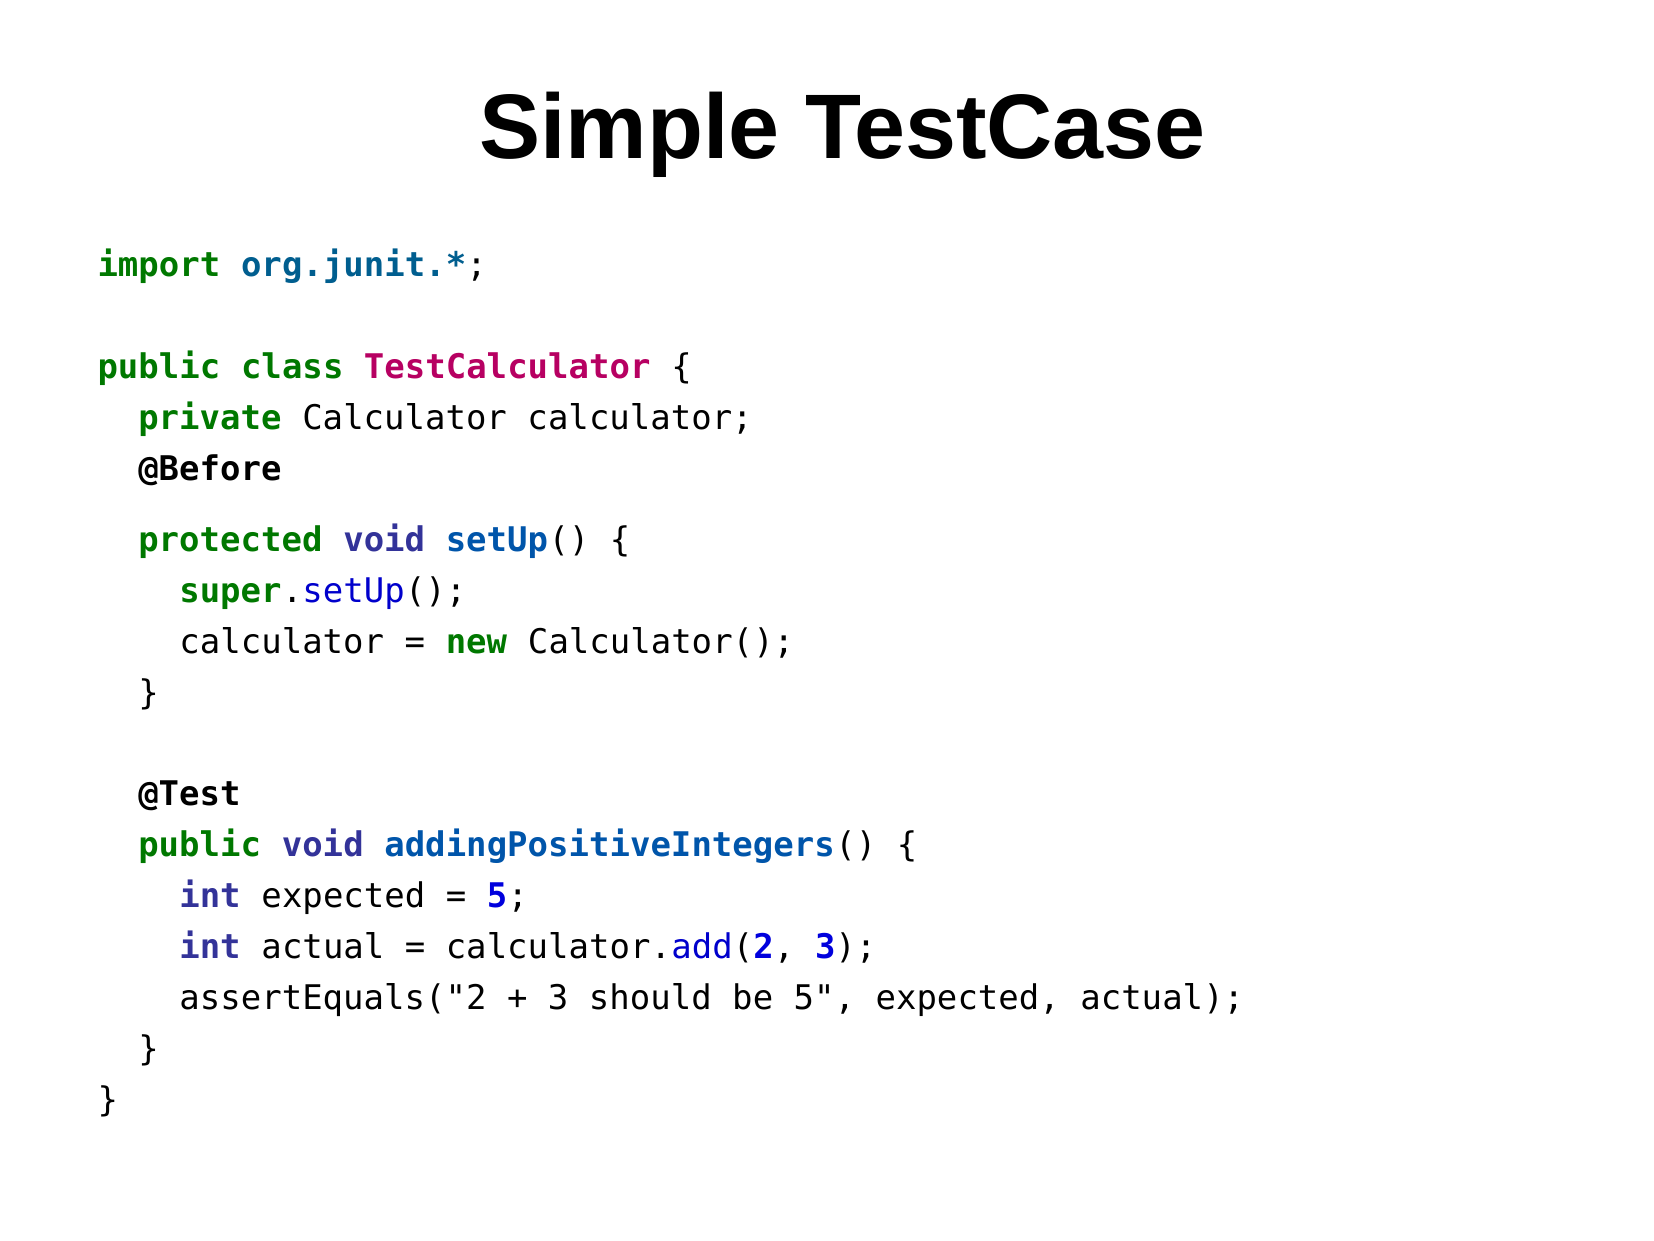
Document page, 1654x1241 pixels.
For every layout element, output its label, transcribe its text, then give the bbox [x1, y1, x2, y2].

title Simple TestCase [82, 49, 1571, 196]
list import org.junit.*; public class TestCalculator { private Calculator calculator; @Before protected void setUp() { super.setUp(); calculator = new Calculator(); } @Test public void addingPositiveIntegers() { int expected = 5; int actual = calculator.add(2, 3); assertEquals("2 + 3 should be 5", expected, actual); } } [82, 225, 1538, 1186]
